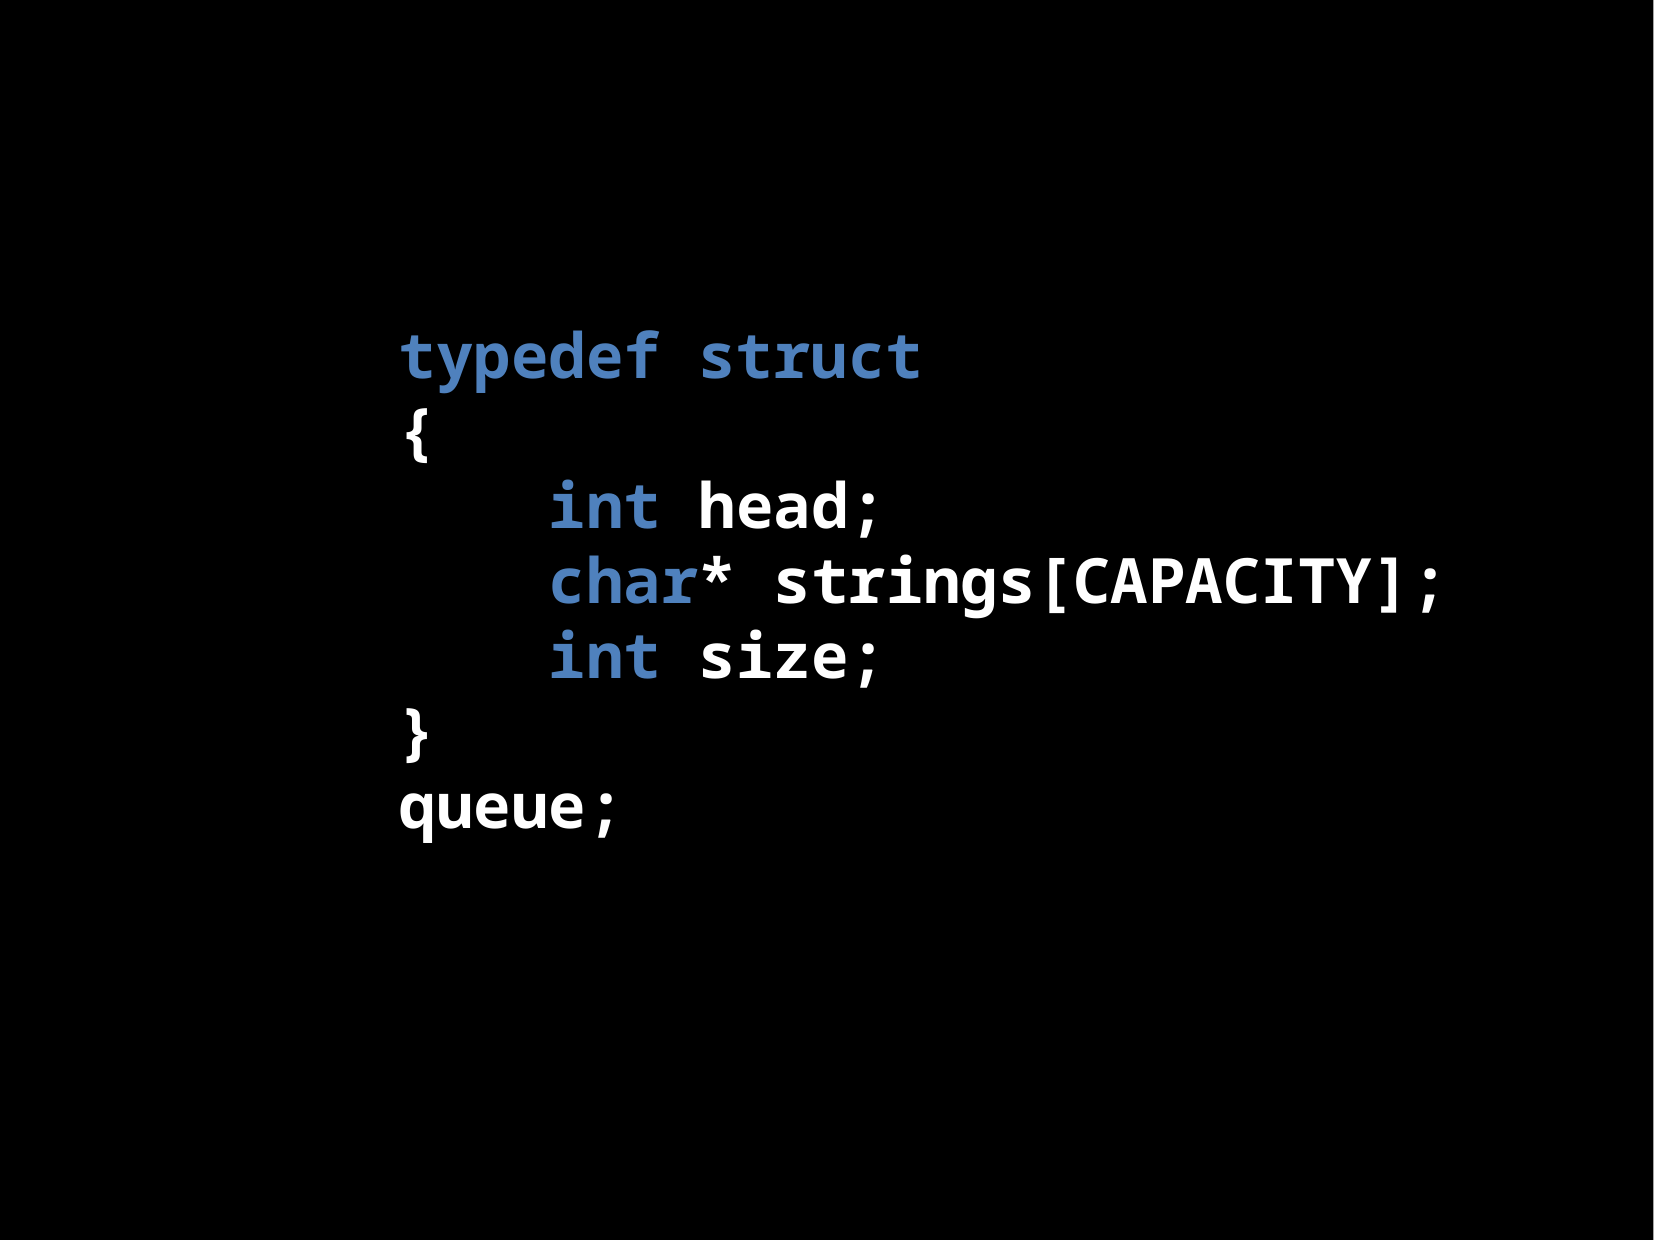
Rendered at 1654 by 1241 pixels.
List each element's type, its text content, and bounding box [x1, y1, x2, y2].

text_box typedef struct { int head; char* strings[CAPACITY]; int size; } queue; { [383, 296, 1482, 1031]
